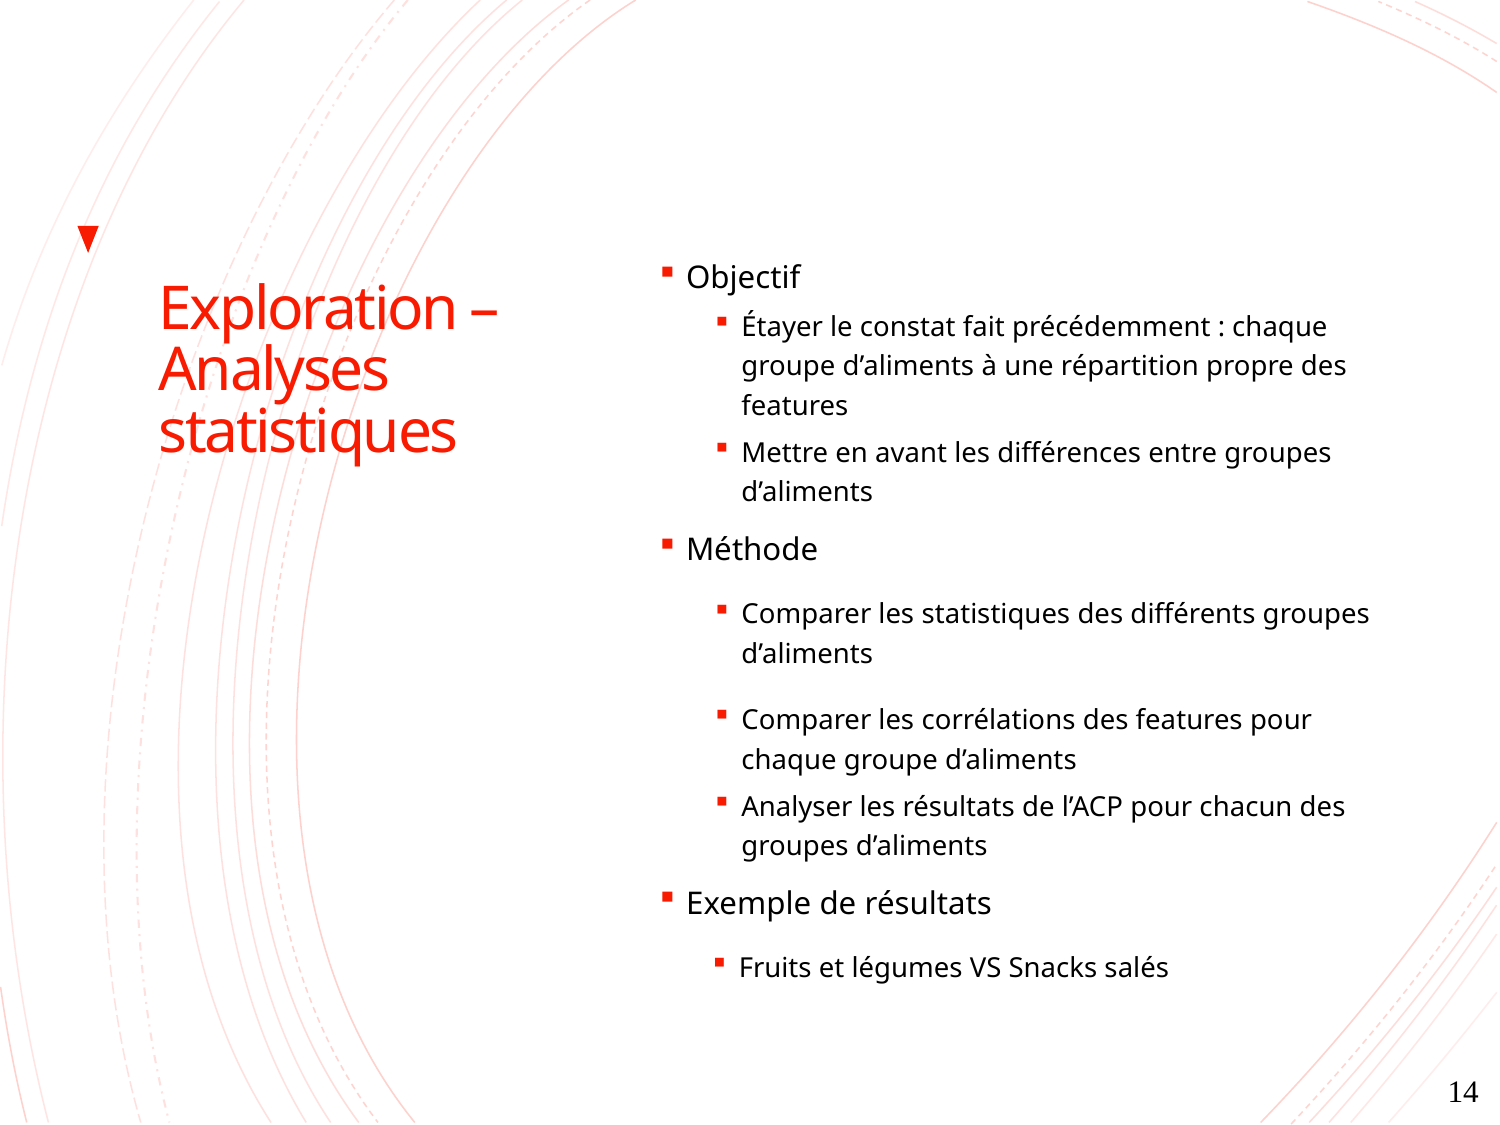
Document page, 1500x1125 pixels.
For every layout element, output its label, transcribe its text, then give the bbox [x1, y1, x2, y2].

text_box [77, 225, 99, 253]
title Exploration – Analyses statistiques [121, 242, 584, 993]
list Objectif Étayer le constat fait précédemment : chaque groupe d’aliments à une répartition propre des features Mettre en avant les différences entre groupes d’aliments Méthode Comparer les statistiques des différents groupes d’aliments Comparer les corrélations des features pour chaque groupe d’aliments Analyser les résultats de l’ACP pour chacun des groupes d’aliments Exemple de résultats Fruits et légumes VS Snacks salés [644, 242, 1403, 993]
text_box <numéro> [1432, 1064, 1494, 1120]
